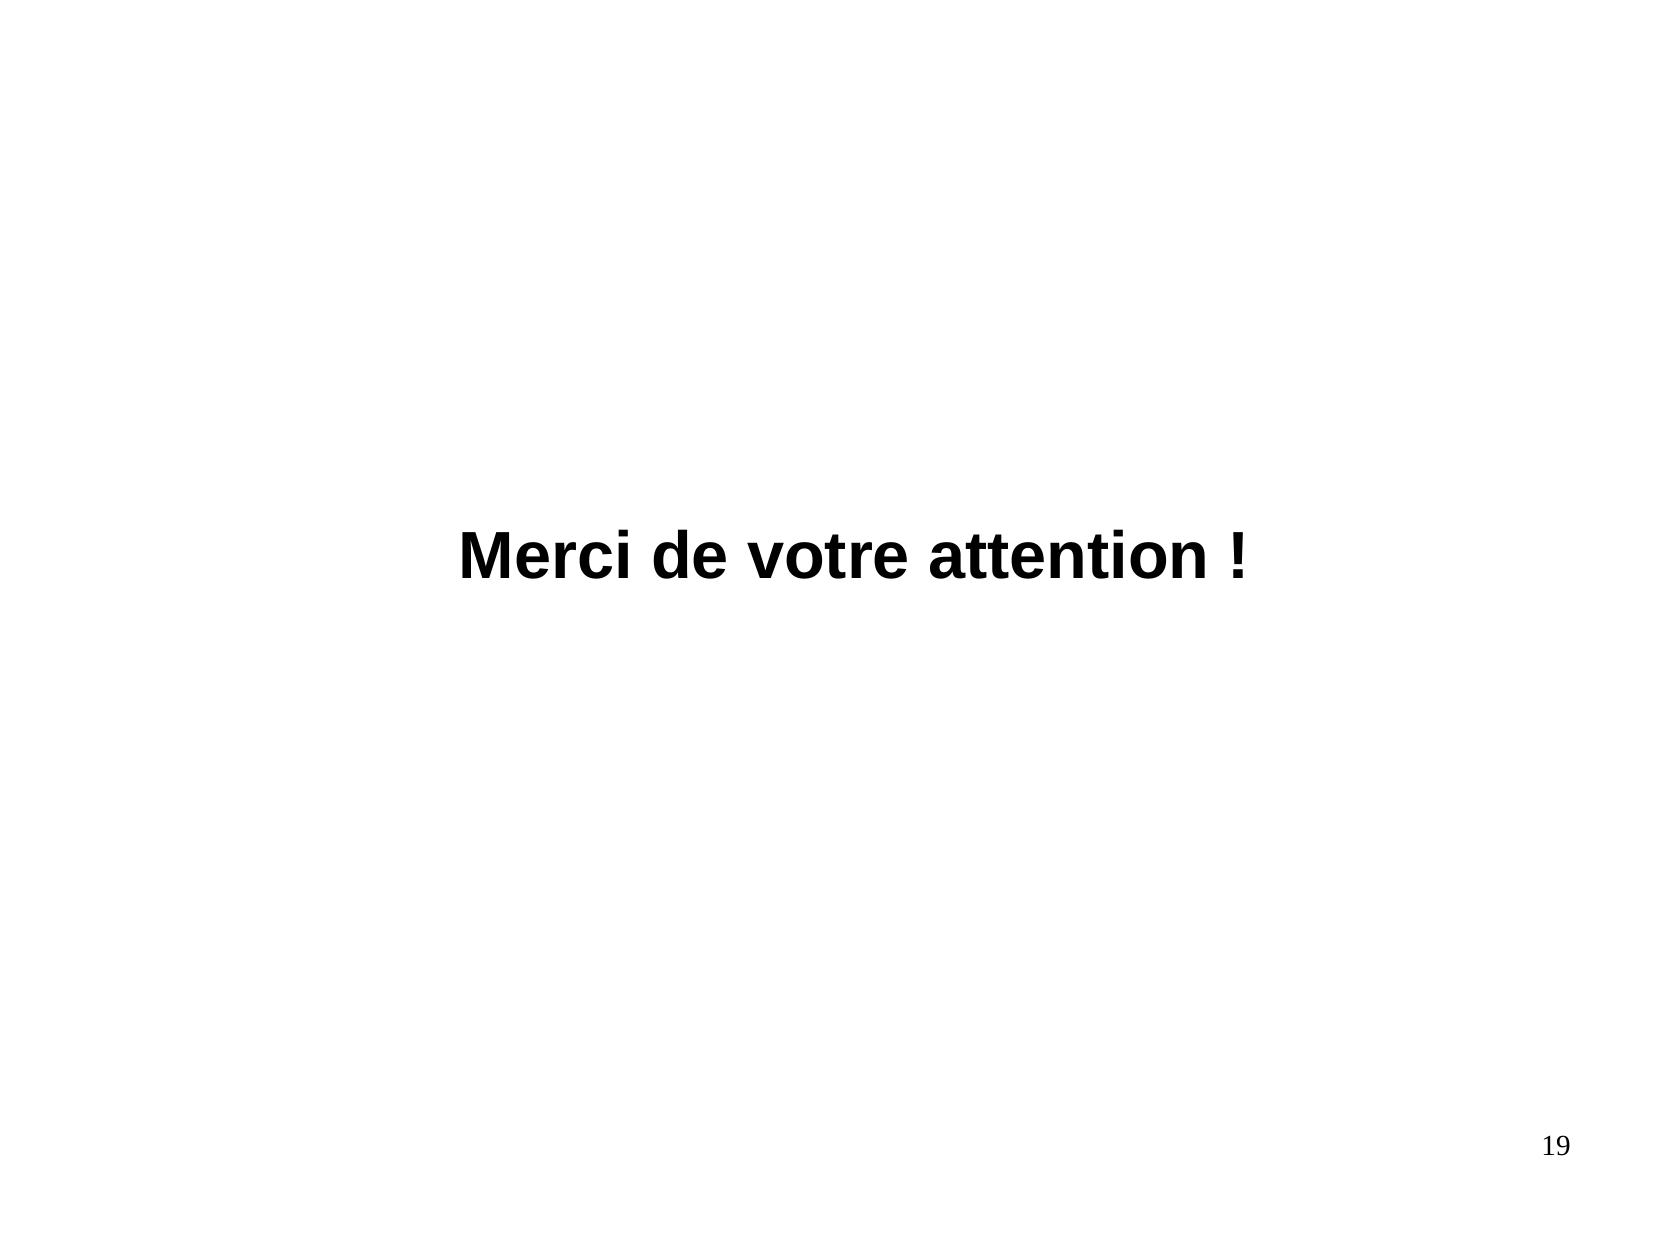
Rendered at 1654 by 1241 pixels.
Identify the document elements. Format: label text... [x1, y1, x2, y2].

text_box Merci de votre attention ! [345, 510, 1366, 601]
